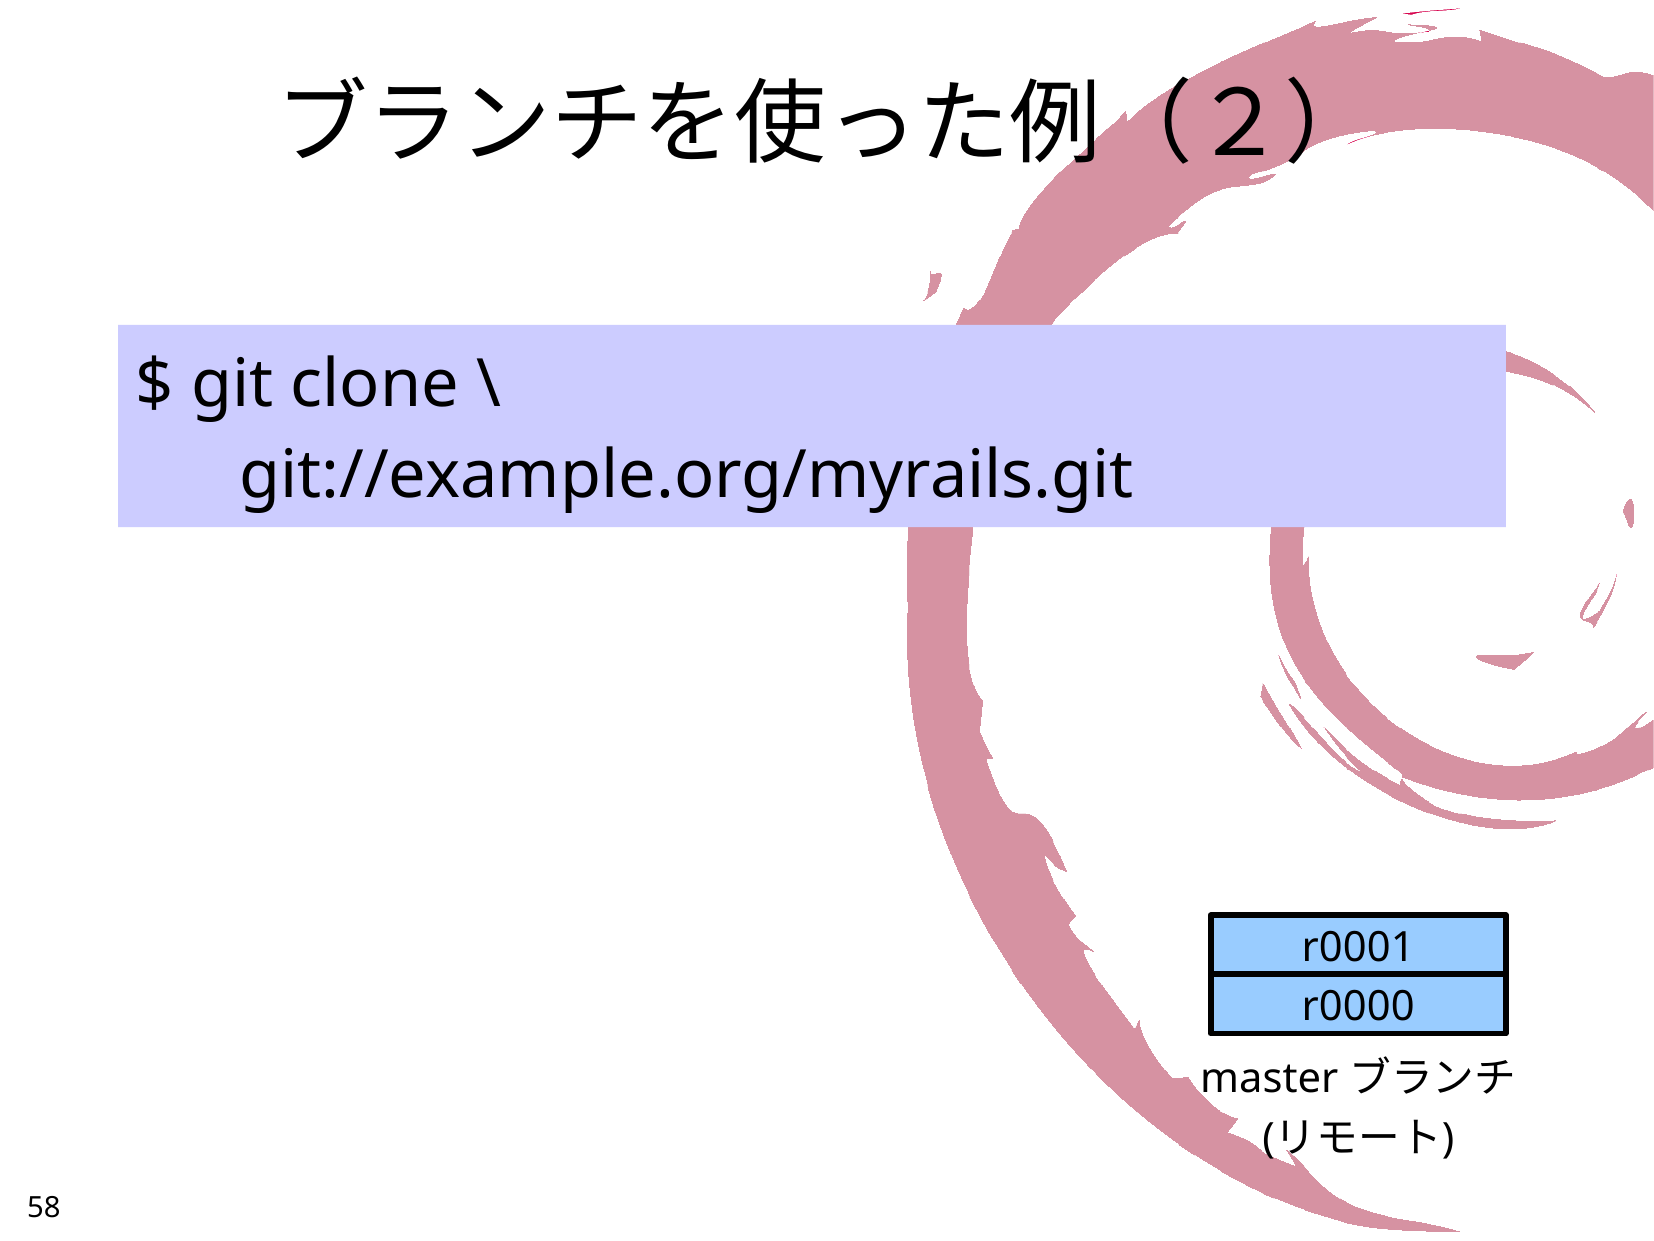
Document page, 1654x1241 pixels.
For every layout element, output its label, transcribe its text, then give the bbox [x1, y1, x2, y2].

text_box r0000 [1210, 974, 1506, 1034]
text_box r0001 [1210, 915, 1506, 974]
text_box $ git clone \ git://example.org/myrails.git [118, 324, 1506, 518]
text_box master ブランチ (リモート) [1181, 1033, 1536, 1162]
title ブランチを使った例（２） [82, 49, 1571, 257]
picture [886, 0, 1654, 1241]
